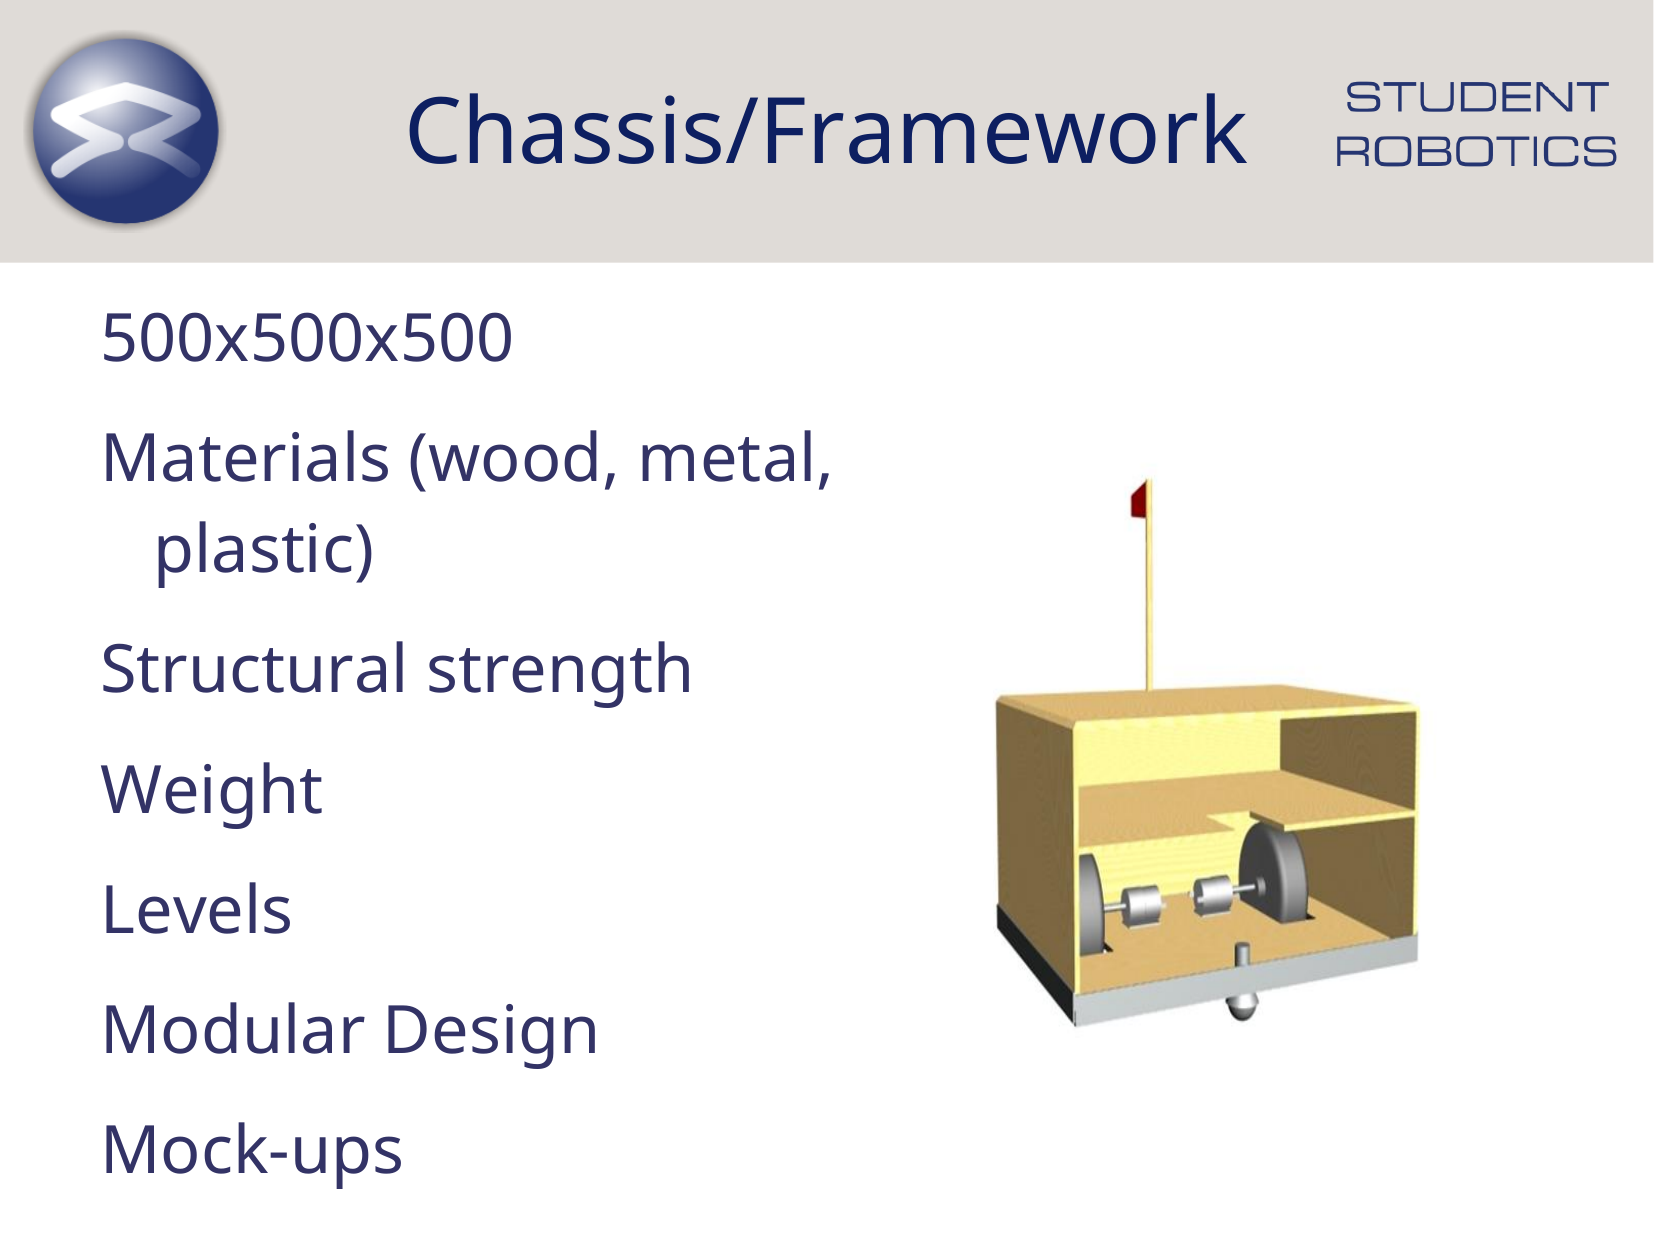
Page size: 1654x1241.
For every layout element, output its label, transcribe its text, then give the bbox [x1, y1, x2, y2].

picture [9, 19, 82, 245]
list 500x500x500 Materials (wood, metal, plastic) Structural strength Weight Levels Modular Design Mock-ups [82, 290, 901, 1094]
picture [901, 374, 1554, 1090]
picture [1571, 68, 1633, 174]
title Chassis/Framework [82, 0, 1571, 257]
